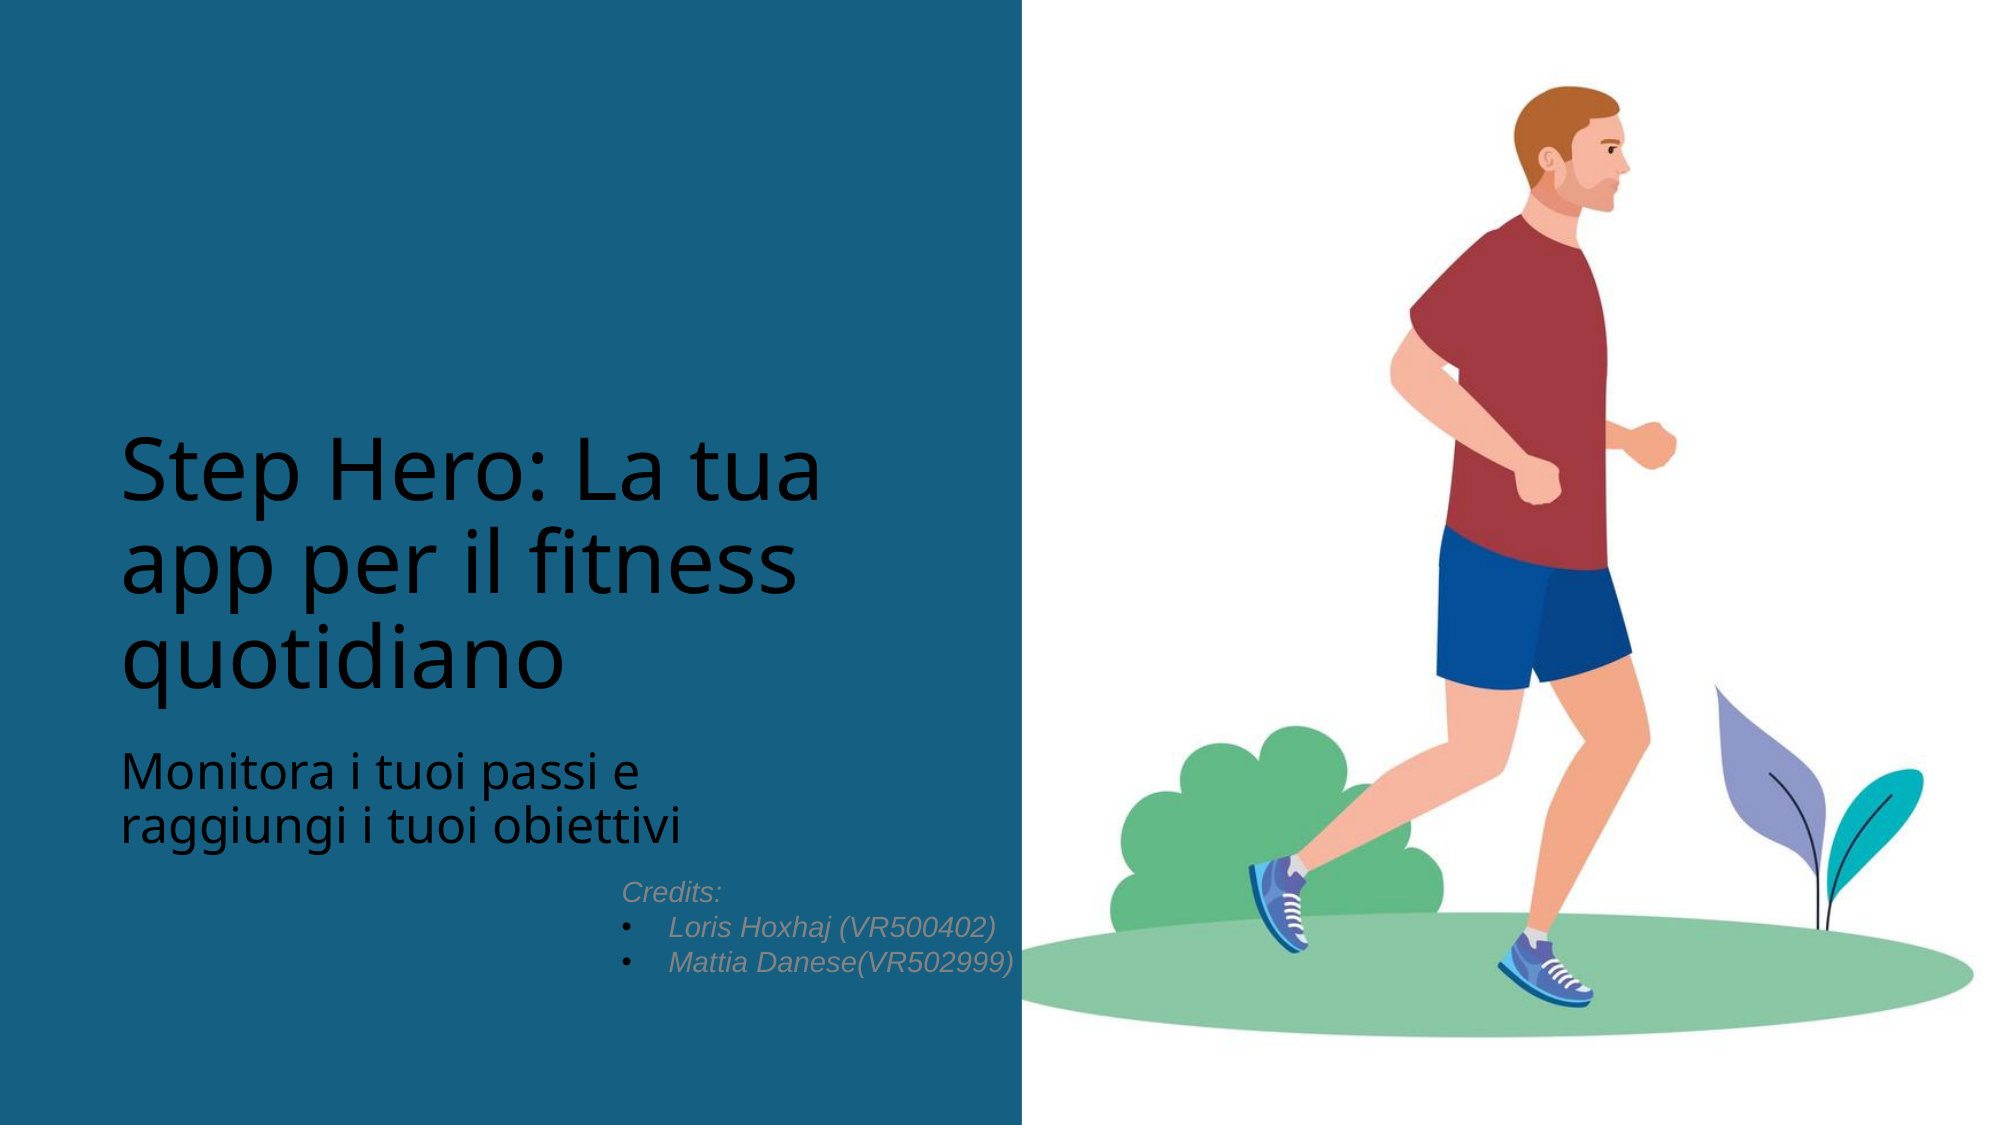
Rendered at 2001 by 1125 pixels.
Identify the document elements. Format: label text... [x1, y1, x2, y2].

text_box [0, 0, 1021, 1125]
picture [1021, 0, 2000, 1125]
title Step Hero: La tua app per il fitness quotidiano [105, 412, 864, 715]
subtitle Monitora i tuoi passi e raggiungi i tuoi obiettivi [105, 739, 864, 867]
text_box Credits: Loris Hoxhaj (VR500402) Mattia Danese(VR502999) [606, 866, 1545, 988]
